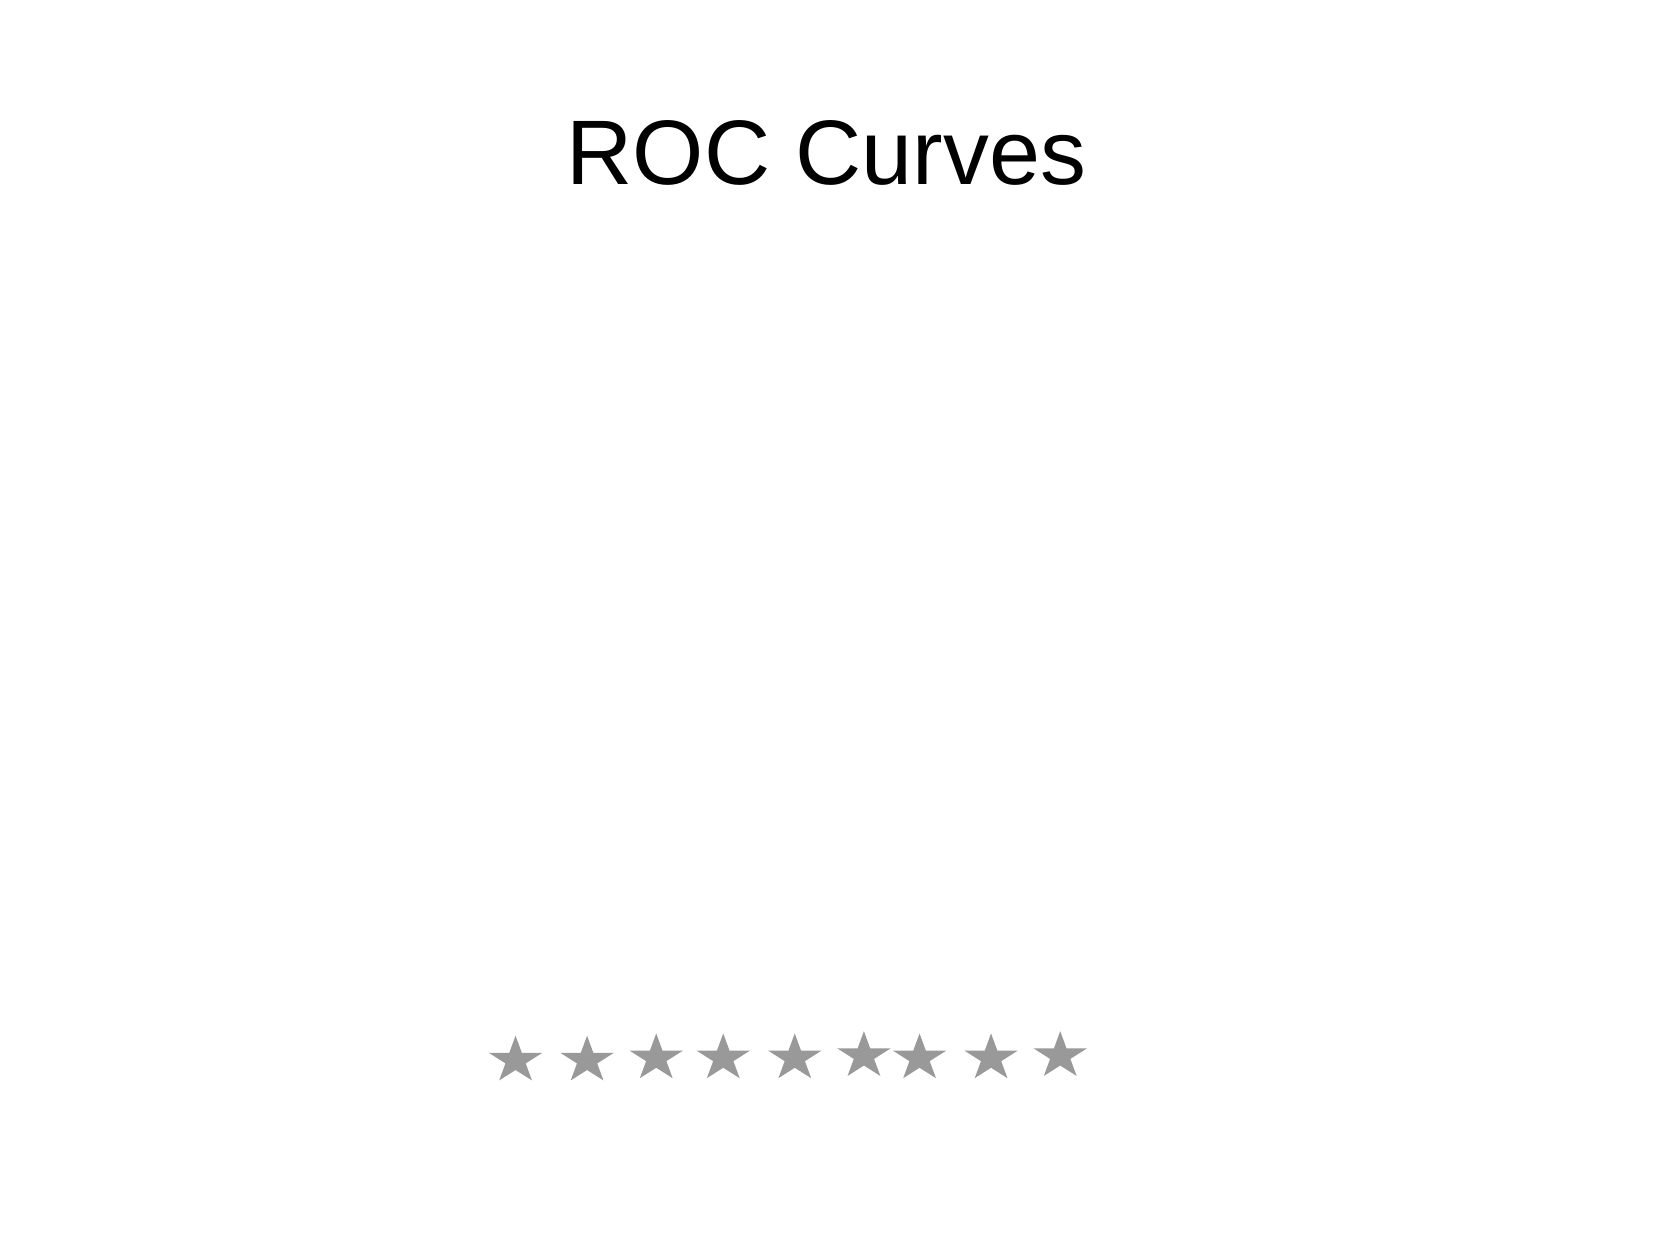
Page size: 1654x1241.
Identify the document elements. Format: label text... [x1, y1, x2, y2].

text_box [892, 1033, 947, 1079]
text_box [964, 1033, 1018, 1079]
text_box [488, 1035, 543, 1081]
text_box [1033, 1031, 1088, 1076]
text_box [768, 1033, 822, 1079]
text_box [560, 1035, 614, 1081]
text_box [629, 1033, 684, 1079]
text_box [837, 1031, 891, 1076]
text_box [696, 1033, 751, 1079]
title ROC Curves [82, 49, 1571, 257]
